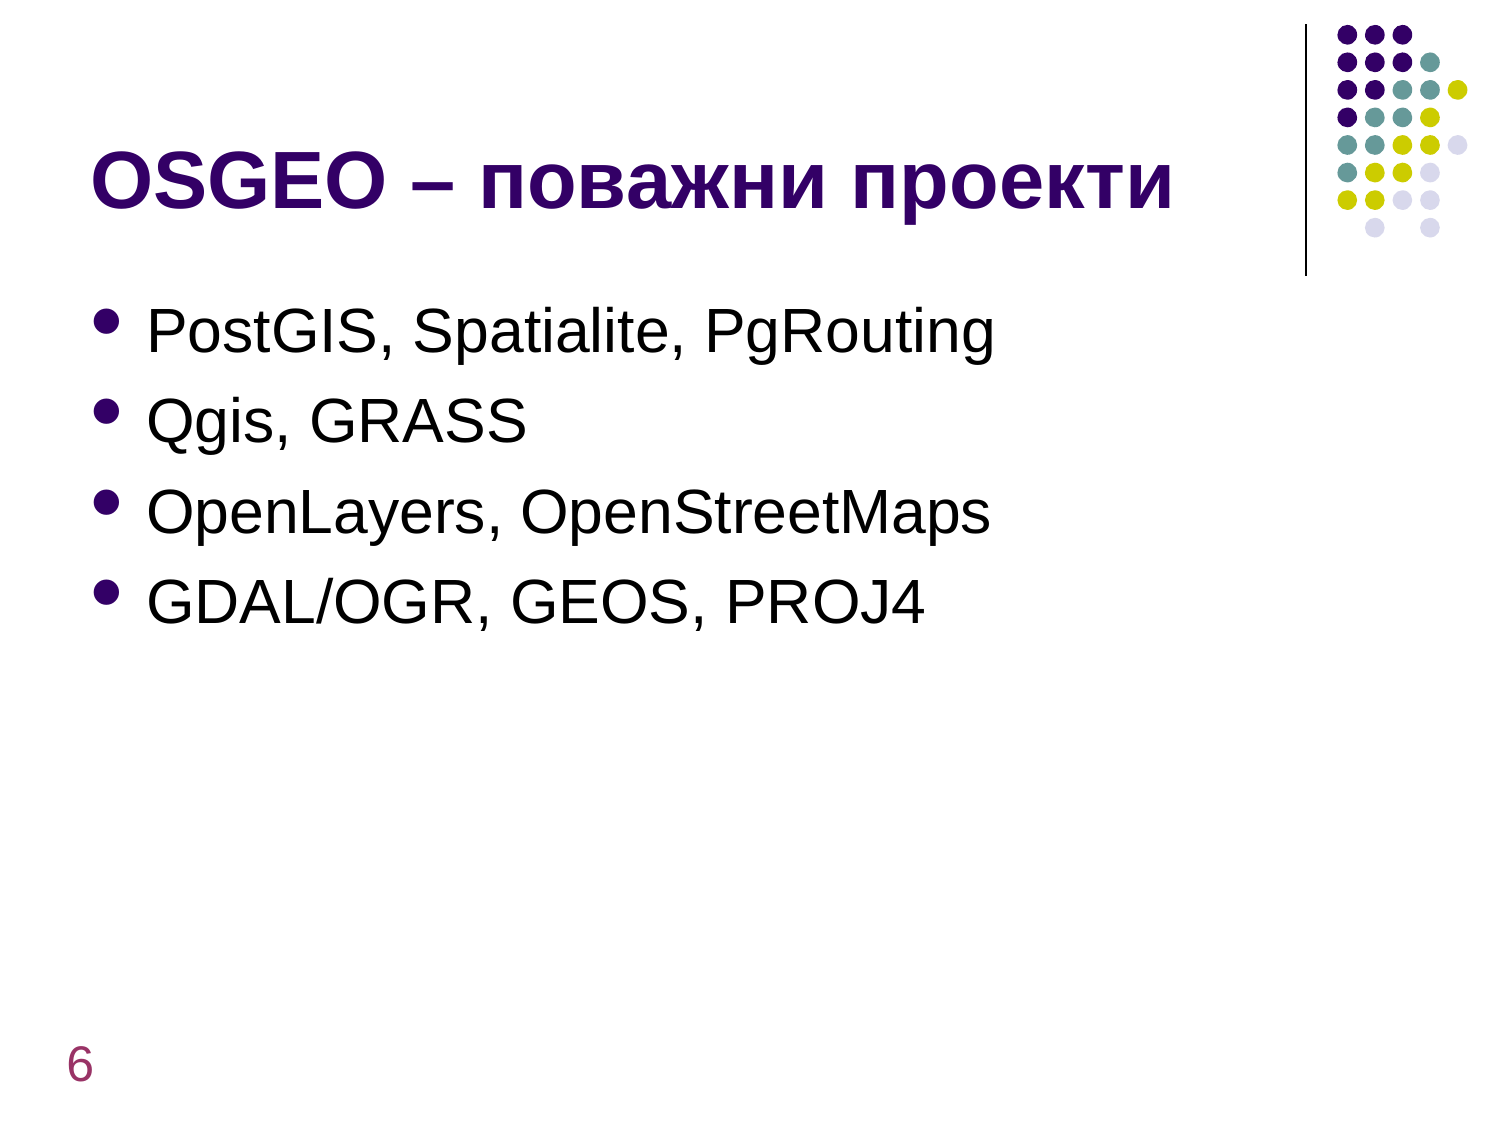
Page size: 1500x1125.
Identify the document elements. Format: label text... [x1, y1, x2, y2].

list PostGIS, Spatialite, PgRouting Qgis, GRASS OpenLayers, OpenStreetMaps GDAL/OGR, GEOS, PROJ4 [75, 282, 1426, 1006]
title OSGEO – поважни проекти [74, 20, 1313, 233]
